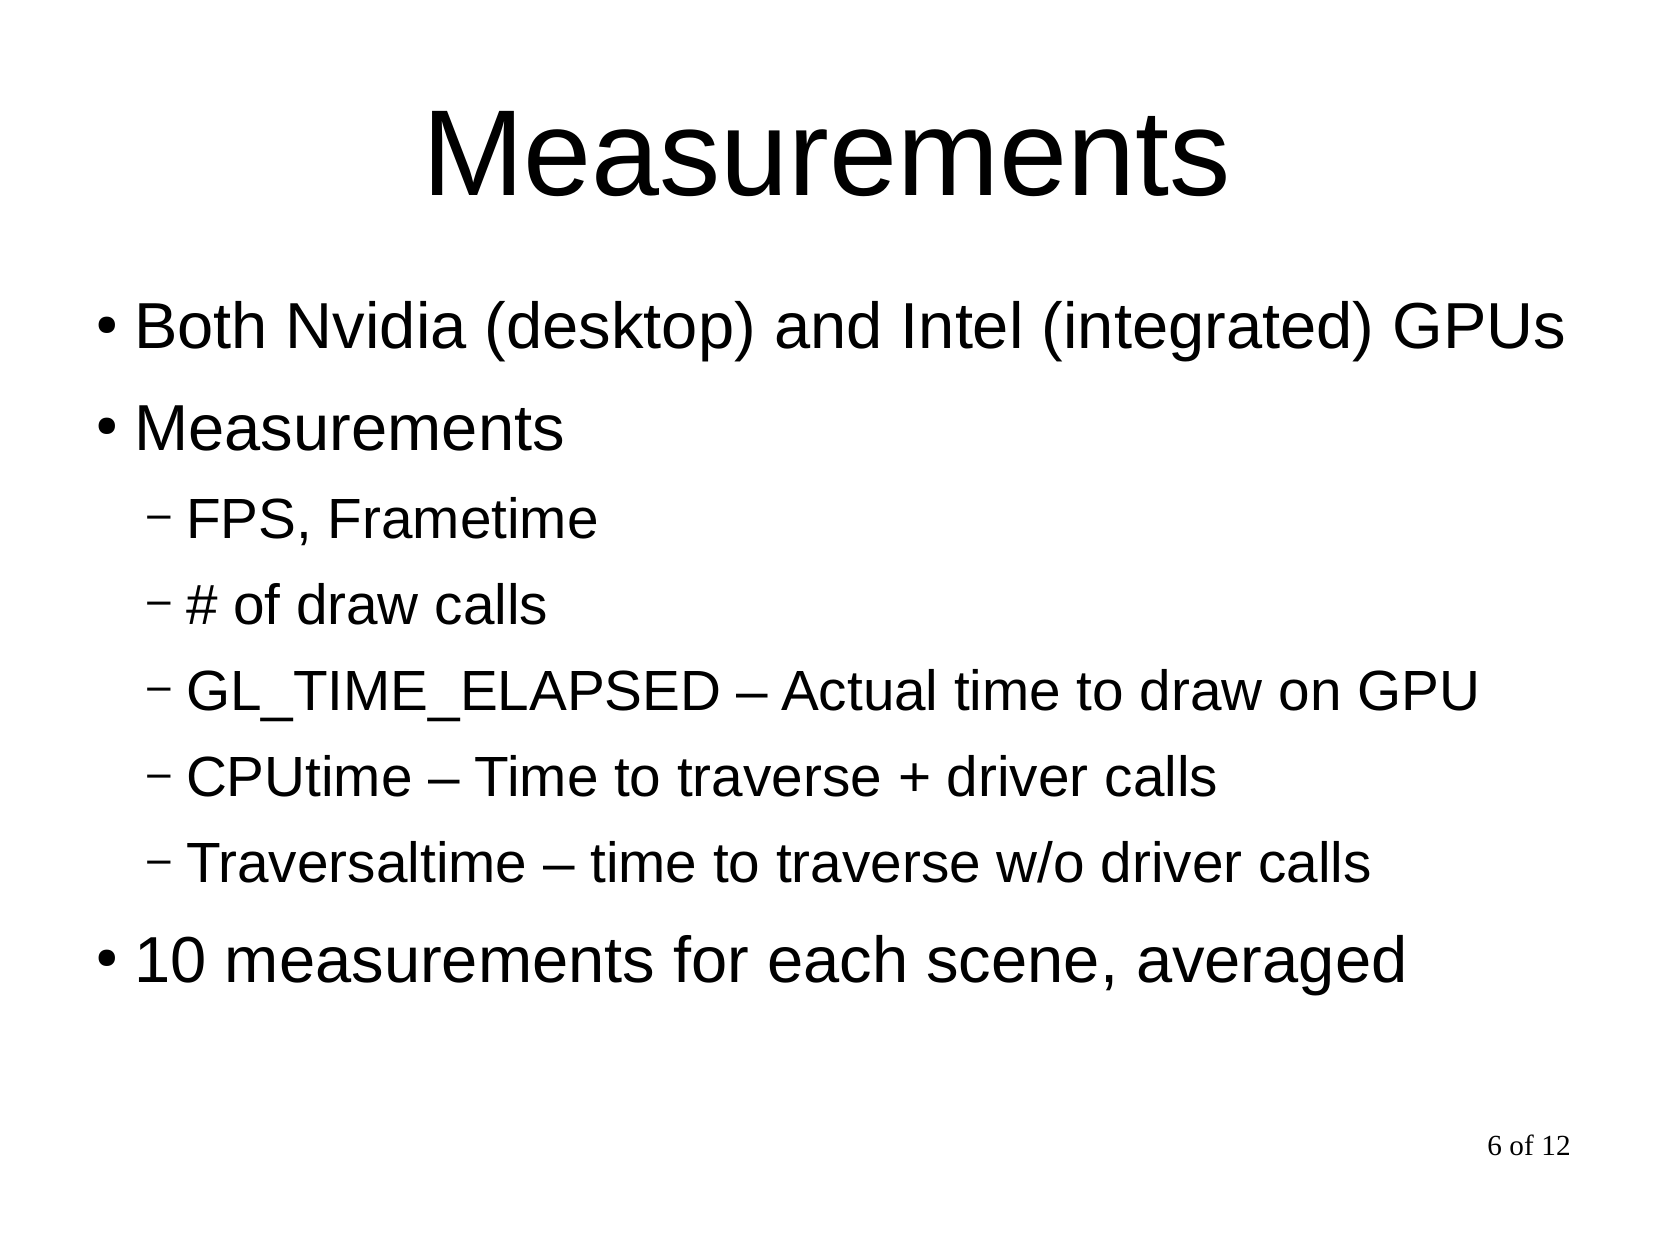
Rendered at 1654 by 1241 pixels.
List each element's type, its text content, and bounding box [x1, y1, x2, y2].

list Both Nvidia (desktop) and Intel (integrated) GPUs Measurements FPS, Frametime # of draw calls GL_TIME_ELAPSED – Actual time to draw on GPU CPUtime – Time to traverse + driver calls Traversaltime – time to traverse w/o driver calls 10 measurements for each scene, averaged [82, 290, 1571, 1010]
title Measurements [82, 49, 1571, 257]
